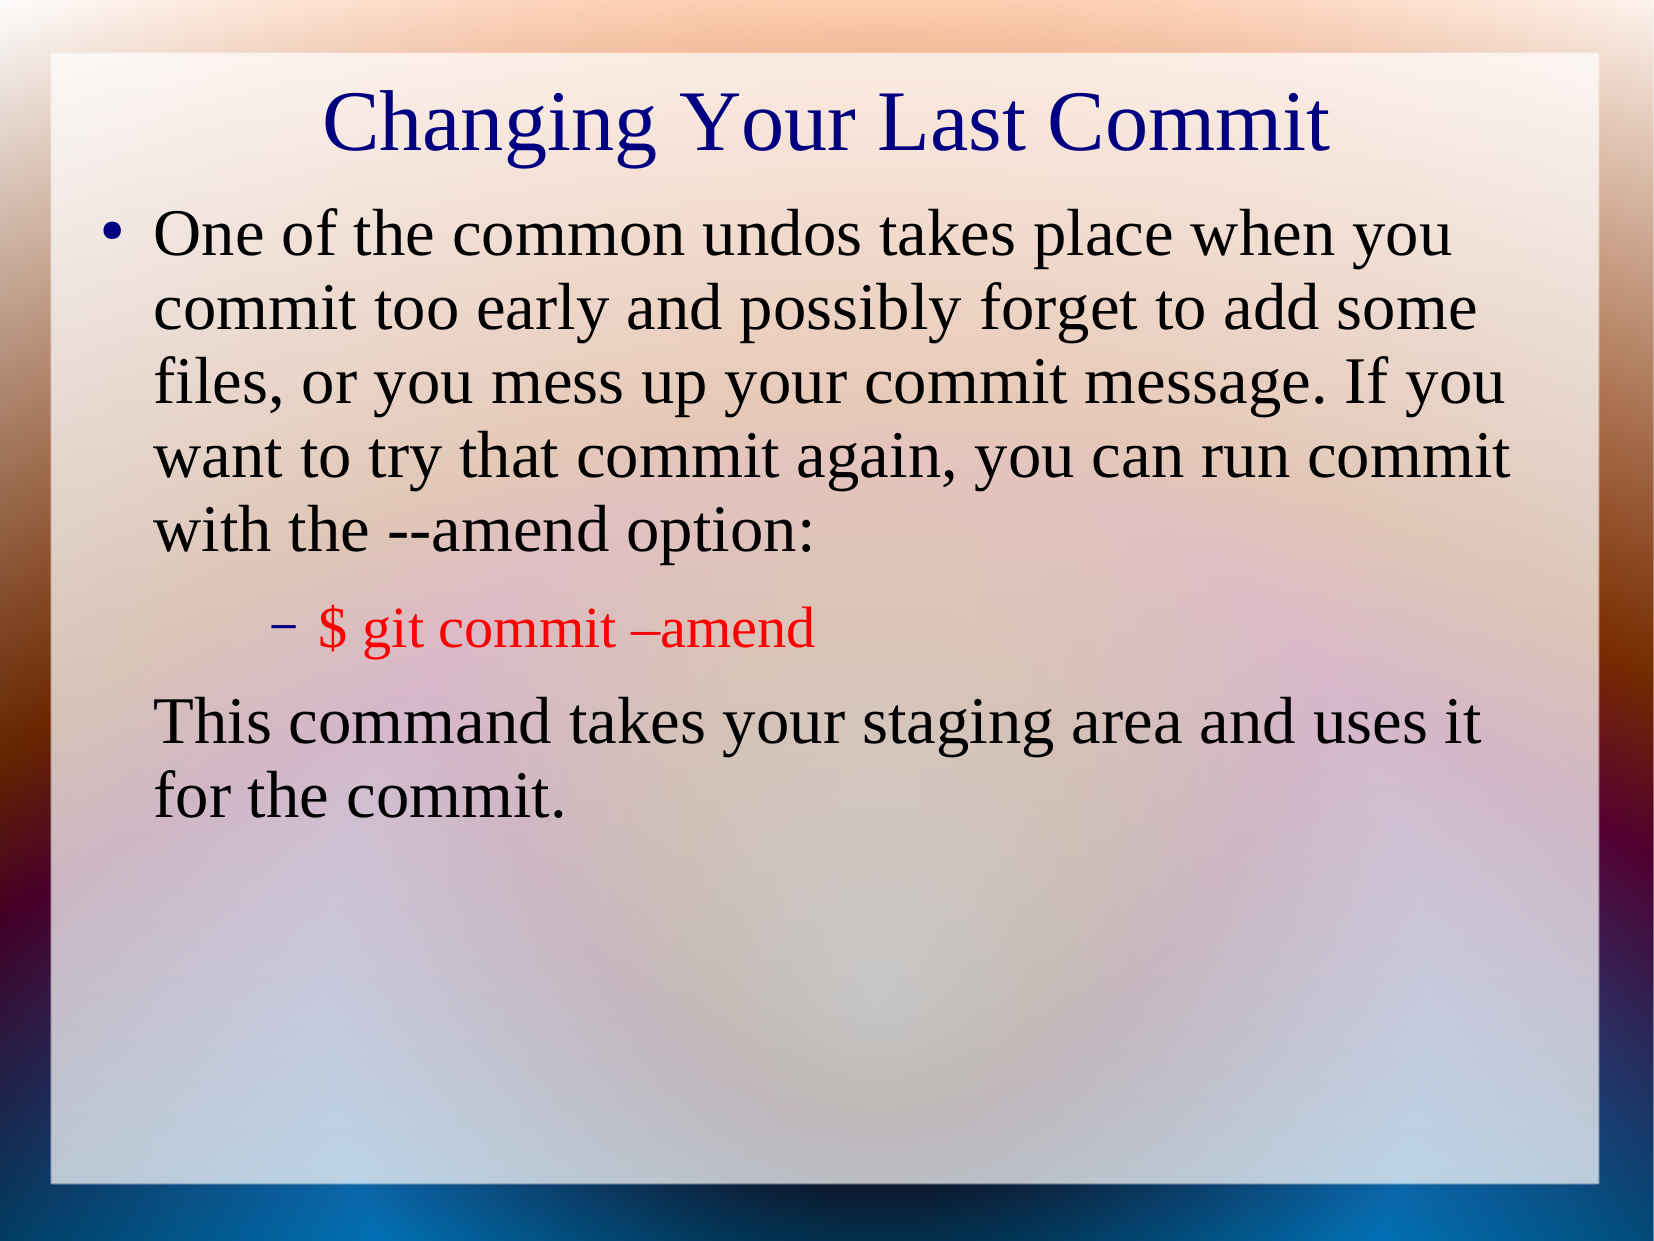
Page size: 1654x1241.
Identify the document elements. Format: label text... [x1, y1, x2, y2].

title Changing Your Last Commit [82, 17, 1571, 195]
list One of the common undos takes place when you commit too early and possibly forget to add some files, or you mess up your commit message. If you want to try that commit again, you can run commit with the --amend option: $ git commit –amend This command takes your staging area and uses it for the commit. [82, 195, 1571, 1141]
picture [0, 0, 1654, 1241]
